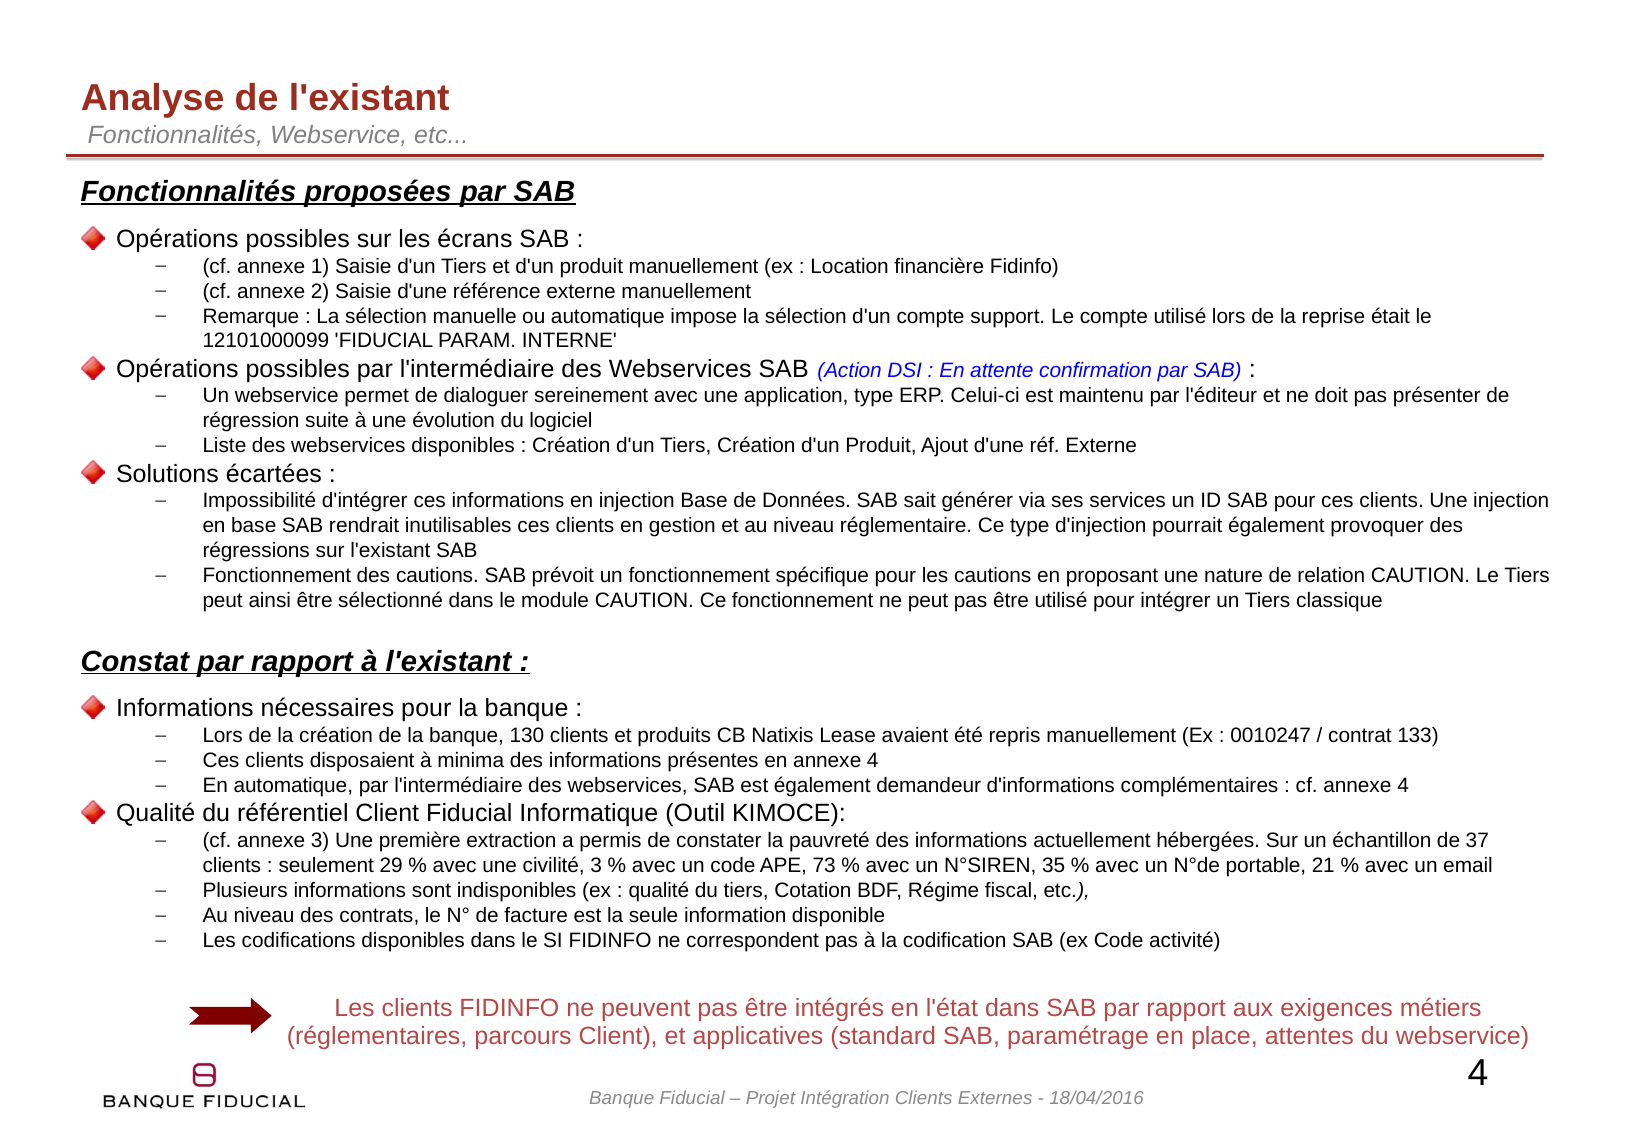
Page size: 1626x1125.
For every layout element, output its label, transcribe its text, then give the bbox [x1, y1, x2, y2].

picture [80, 799, 105, 824]
picture [101, 1093, 307, 1111]
text_box [188, 997, 272, 1034]
picture [80, 355, 105, 380]
picture [80, 225, 105, 250]
picture [80, 694, 105, 719]
picture [80, 459, 105, 484]
title Analyse de l'existant Fonctionnalités, Webservice, etc... [65, 91, 1544, 102]
text_box Les clients FIDINFO ne peuvent pas être intégrés en l'état dans SAB par rapport aux exigences métiers (réglementaires, parcours Client), et applicatives (standard SAB, paramétrage en place, attentes du webservice) [259, 986, 1560, 1058]
text_box Fonctionnalités proposées par SAB Opérations possibles sur les écrans SAB : (cf. annexe 1) Saisie d'un Tiers et d'un produit manuellement (ex : Location financière Fidinfo) (cf. annexe 2) Saisie d'une référence externe manuellement Remarque : La sélection manuelle ou automatique impose la sélection d'un compte support. Le compte utilisé lors de la reprise était le 12101000099 'FIDUCIAL PARAM. INTERNE' Opérations possibles par l'intermédiaire des Webservices SAB (Action DSI : En attente confirmation par SAB) : Un webservice permet de dialoguer sereinement avec une application, type ERP. Celui-ci est maintenu par l'éditeur et ne doit pas présenter de régression suite à une évolution du logiciel Liste des webservices disponibles : Création d'un Tiers, Création d'un Produit, Ajout d'une réf. Externe Solutions écartées : Impossibilité d'intégrer ces informations en injection Base de Données. SAB sait générer via ses services un ID SAB pour ces clients. Une injection en base SAB rendrait inutilisables ces clients en gestion et au niveau réglementaire. Ce type d'injection pourrait également provoquer des régressions sur l'existant SAB Fonctionnement des cautions. SAB prévoit un fonctionnement spécifique pour les cautions en proposant une nature de relation CAUTION. Le Tiers peut ainsi être sélectionné dans le module CAUTION. Ce fonctionnement ne peut pas être utilisé pour intégrer un Tiers classique Constat par rapport à l'existant : Informations nécessaires pour la banque : Lors de la création de la banque, 130 clients et produits CB Natixis Lease avaient été repris manuellement (Ex : 0010247 / contrat 133) Ces clients disposaient à minima des informations présentes en annexe 4 En automatique, par l'intermédiaire des webservices, SAB est également demandeur d'informations complémentaires : cf. annexe 4 Qualité du référentiel Client Fiducial Informatique (Outil KIMOCE): (cf. annexe 3) Une première extraction a permis de constater la pauvreté des informations actuellement hébergées. Sur un échantillon de 37 clients : seulement 29 % avec une civilité, 3 % avec un code APE, 73 % avec un N°SIREN, 35 % avec un N°de portable, 21 % avec un email Plusieurs informations sont indisponibles (ex : qualité du tiers, Cotation BDF, Régime fiscal, etc.), Au niveau des contrats, le N° de facture est la seule information disponible Les codifications disponibles dans le SI FIDINFO ne correspondent pas à la codification SAB (ex Code activité) [65, 102, 1571, 1093]
